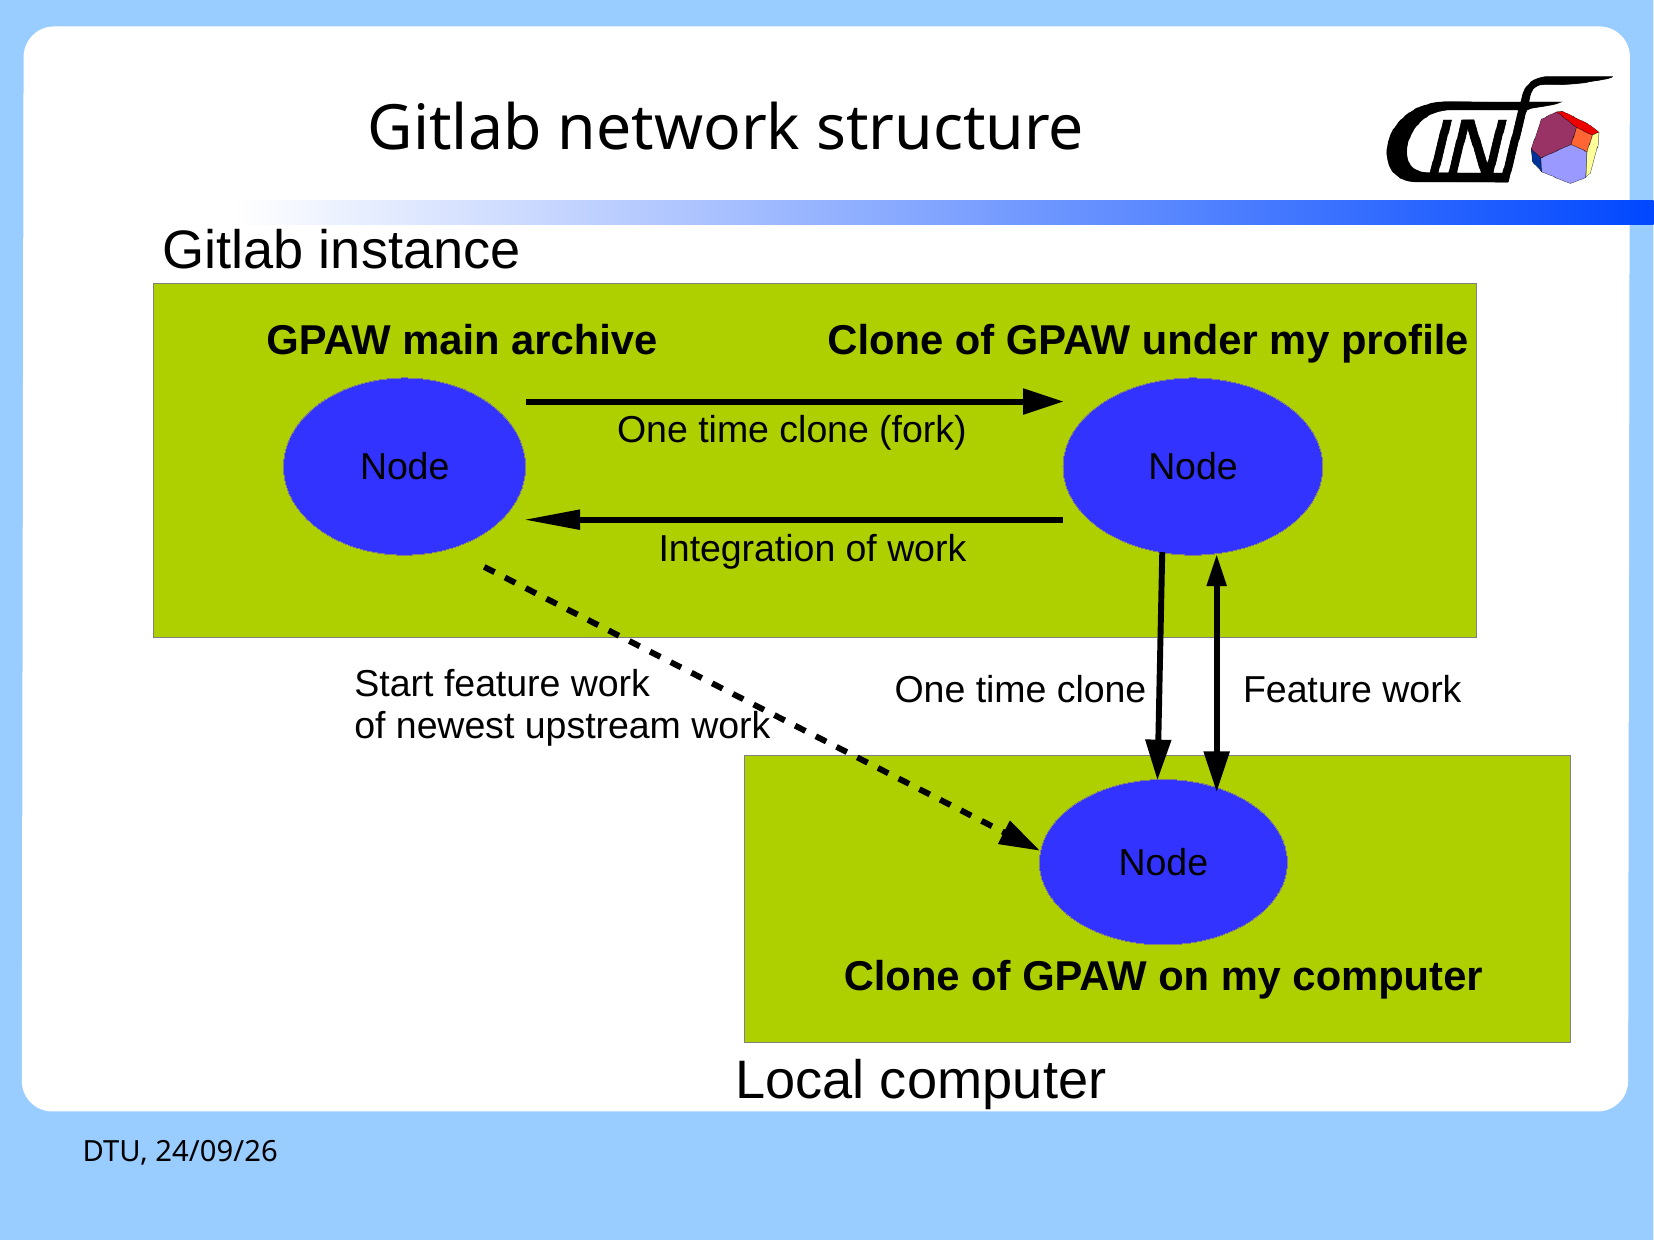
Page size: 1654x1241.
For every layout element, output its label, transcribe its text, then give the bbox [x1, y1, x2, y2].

text_box [744, 755, 1571, 1043]
text_box Feature work [1228, 661, 1477, 719]
text_box Node [283, 377, 526, 556]
text_box Start feature work of newest upstream work [339, 655, 786, 755]
title Gitlab network structure [82, 49, 1371, 201]
text_box [1159, 755, 1214, 786]
text_box One time clone (fork) [602, 401, 982, 459]
text_box Gitlab instance [147, 212, 537, 289]
picture [1386, 76, 1613, 184]
text_box Clone of GPAW under my profile [812, 309, 1484, 372]
text_box Local computer [720, 1042, 1122, 1118]
text_box Node [1062, 377, 1323, 556]
text_box Node [1039, 779, 1288, 944]
text_box GPAW main archive [251, 309, 673, 372]
text_box Integration of work [643, 519, 982, 577]
text_box [153, 283, 1477, 638]
text_box One time clone [879, 661, 1162, 719]
text_box Clone of GPAW on my computer [829, 944, 1498, 1007]
